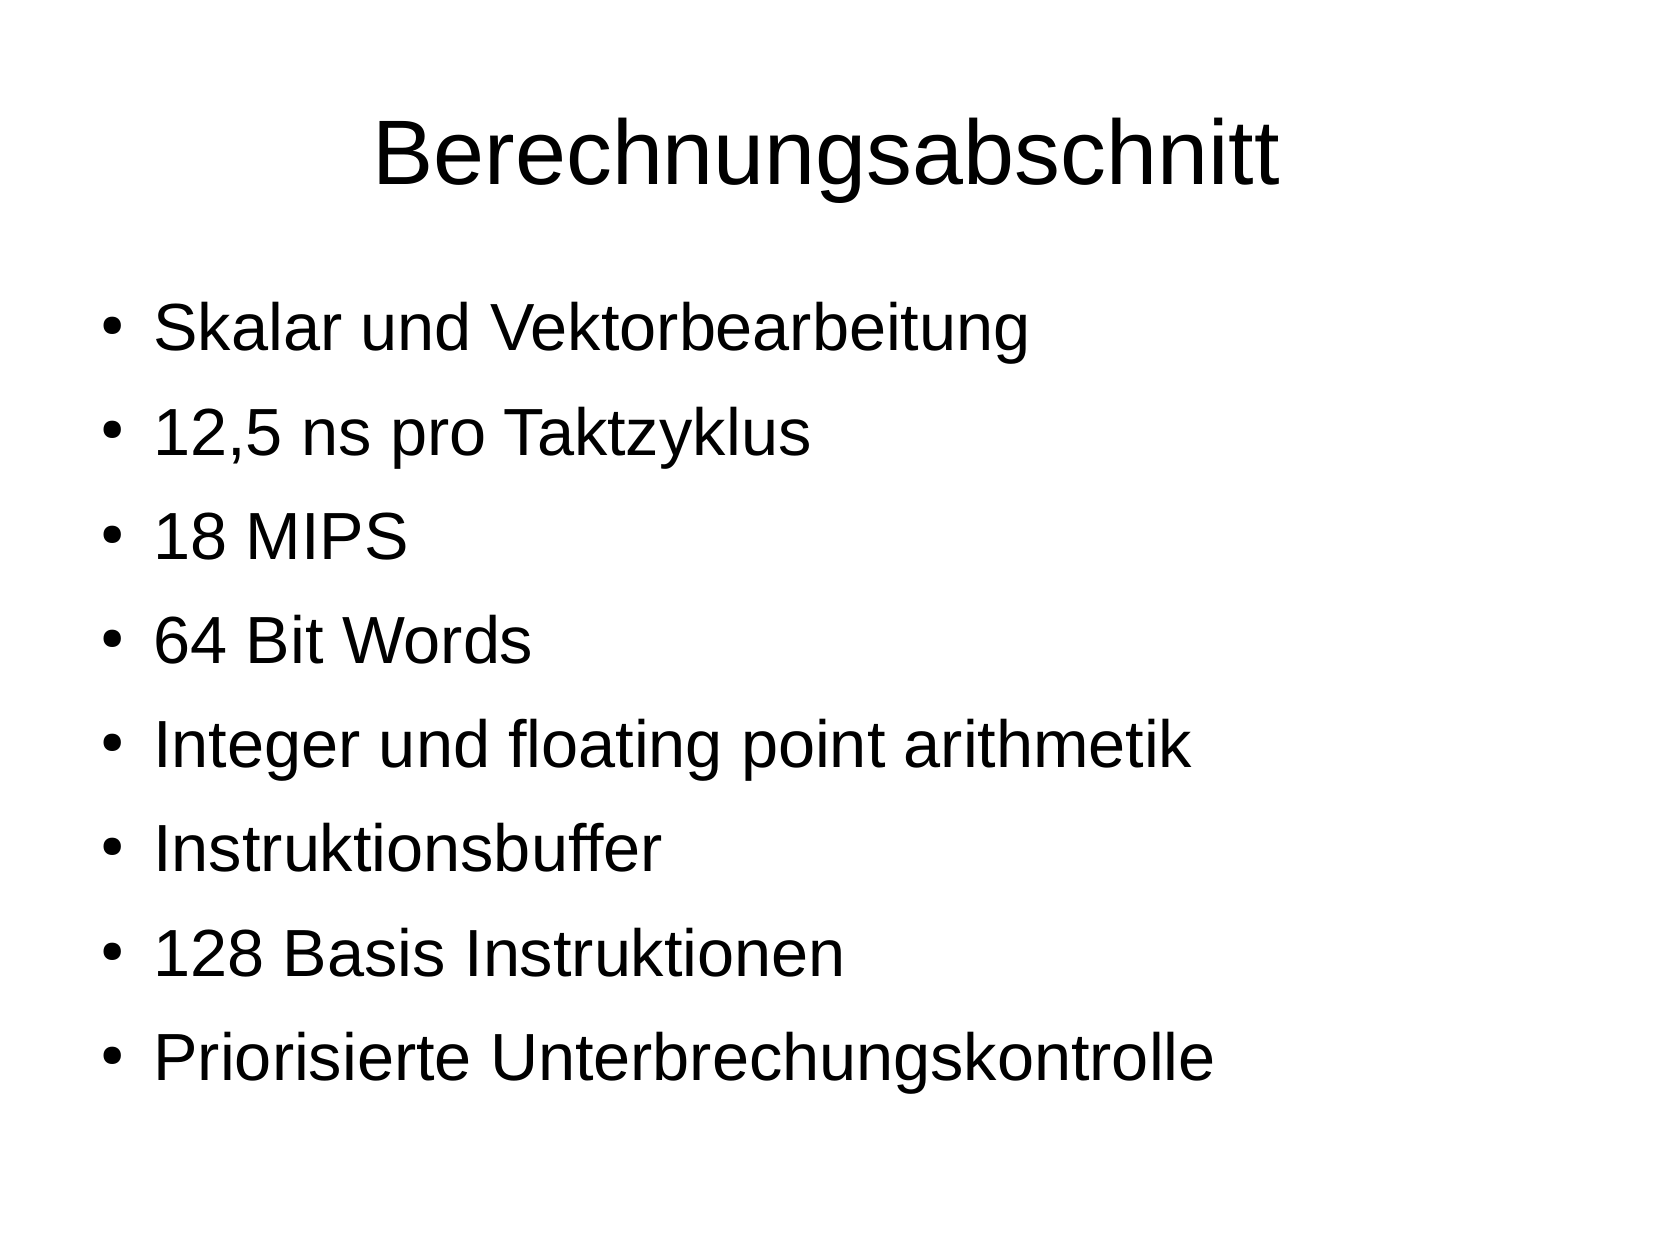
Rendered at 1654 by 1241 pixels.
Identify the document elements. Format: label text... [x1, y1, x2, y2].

title Berechnungsabschnitt [82, 49, 1571, 257]
list Skalar und Vektorbearbeitung 12,5 ns pro Taktzyklus 18 MIPS 64 Bit Words Integer und floating point arithmetik Instruktionsbuffer 128 Basis Instruktionen Priorisierte Unterbrechungskontrolle [82, 290, 1571, 1109]
